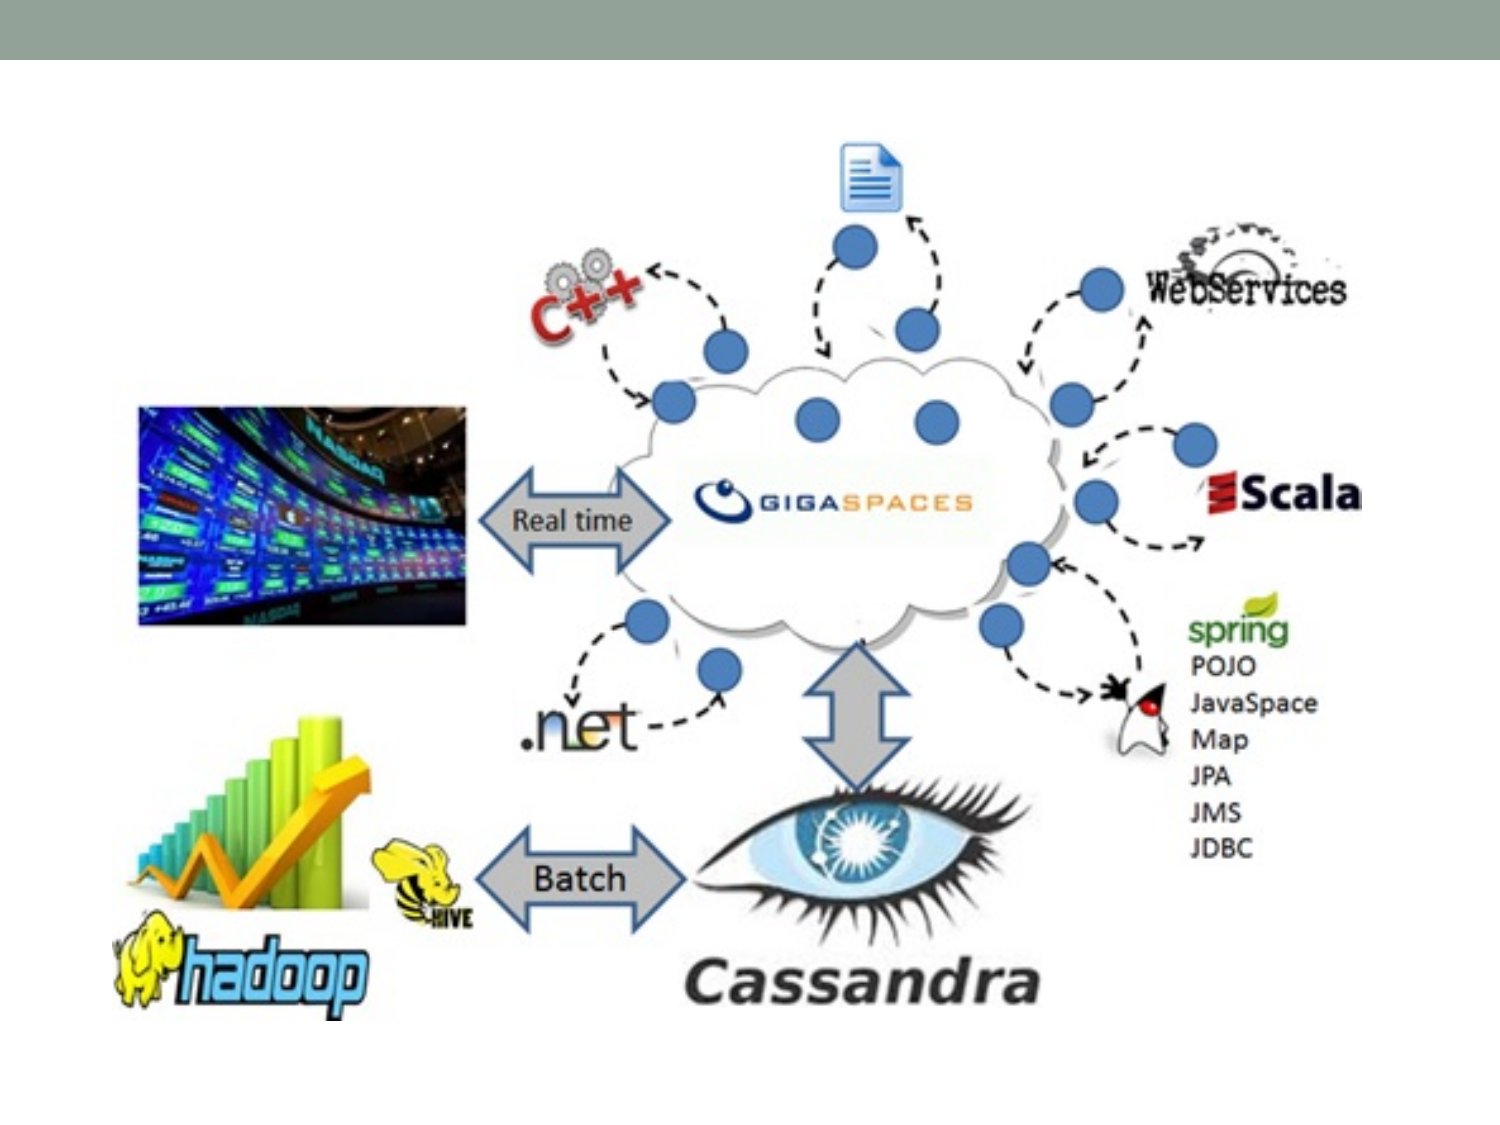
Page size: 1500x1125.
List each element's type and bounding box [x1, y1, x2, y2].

picture [112, 137, 1362, 1021]
